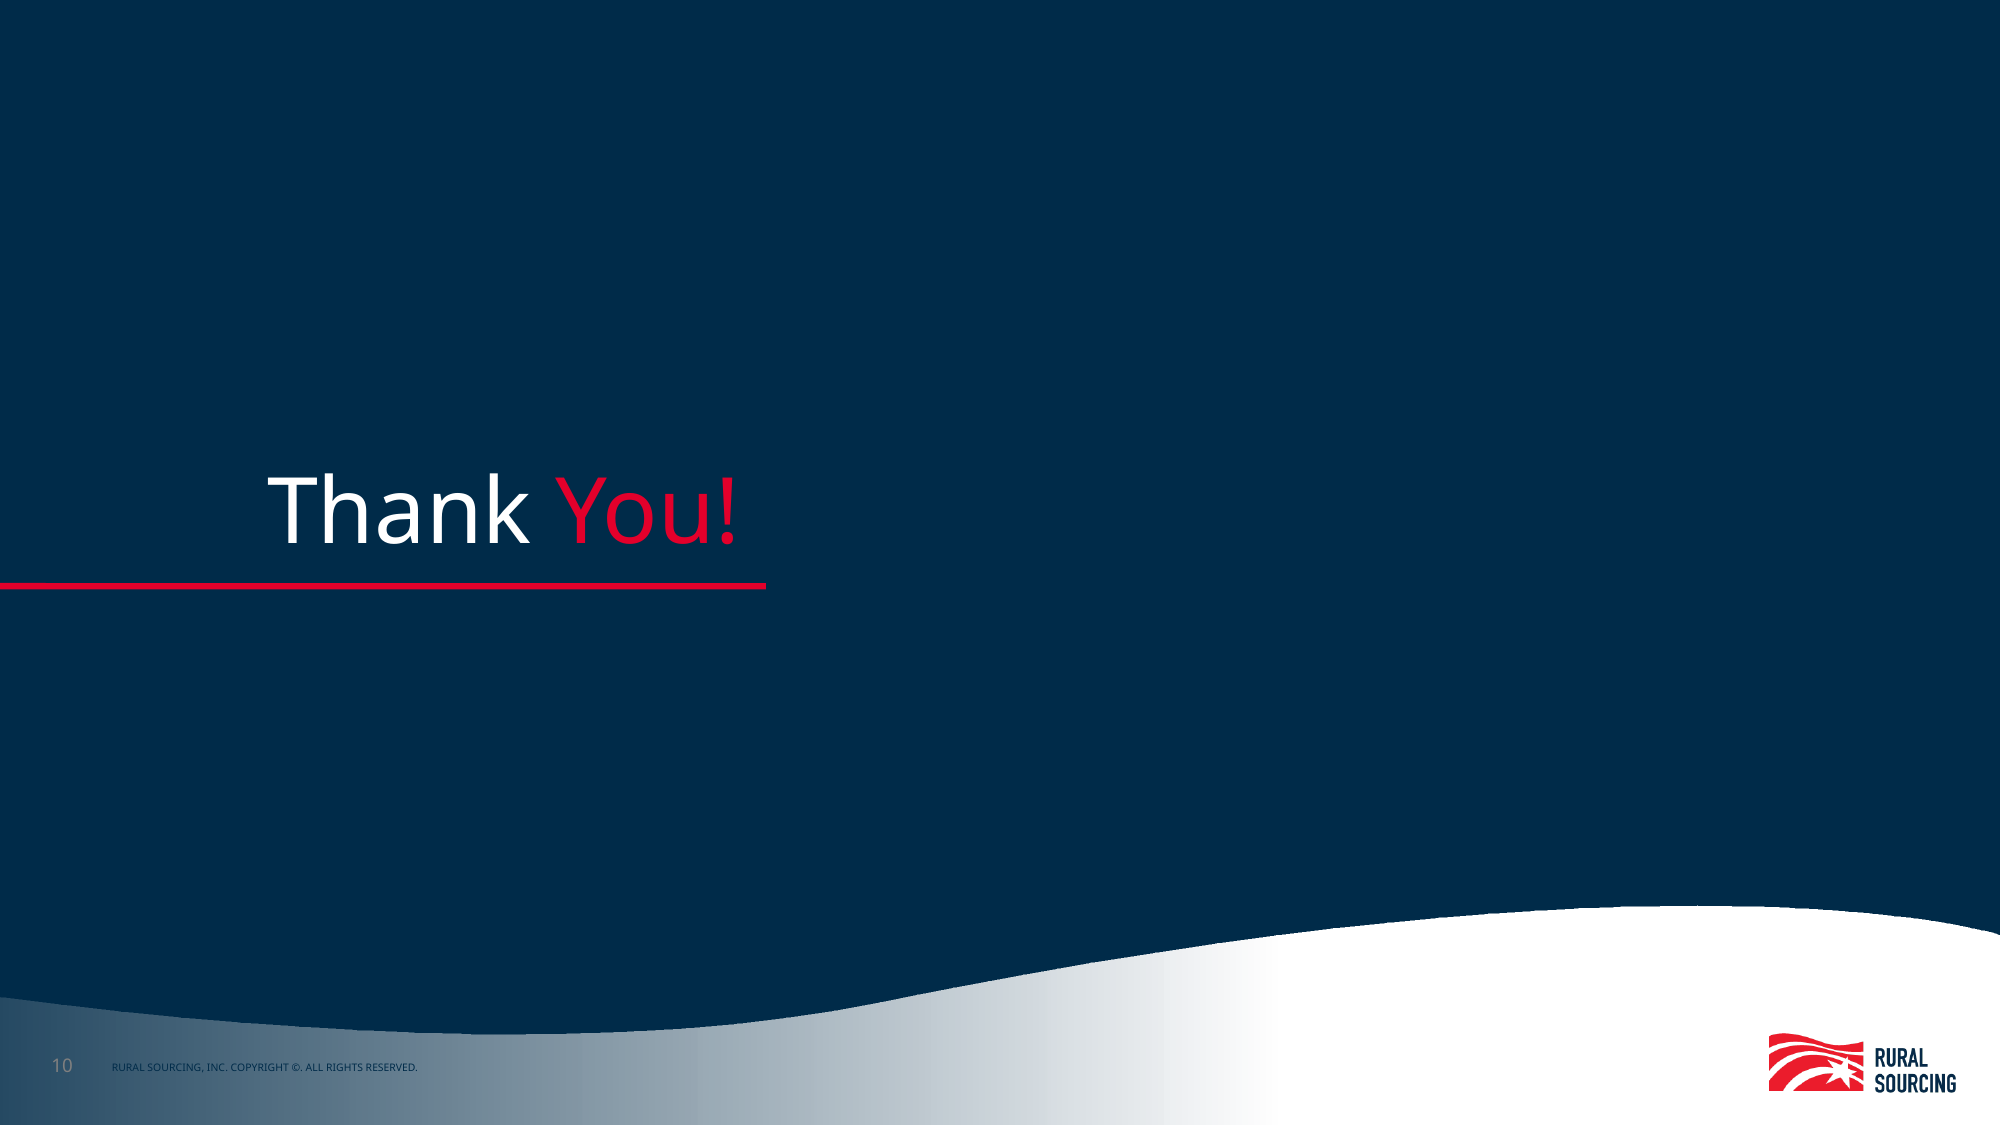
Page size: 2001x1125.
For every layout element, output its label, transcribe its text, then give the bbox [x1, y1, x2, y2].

picture [1769, 1033, 1956, 1093]
title Thank You! [267, 171, 1767, 564]
